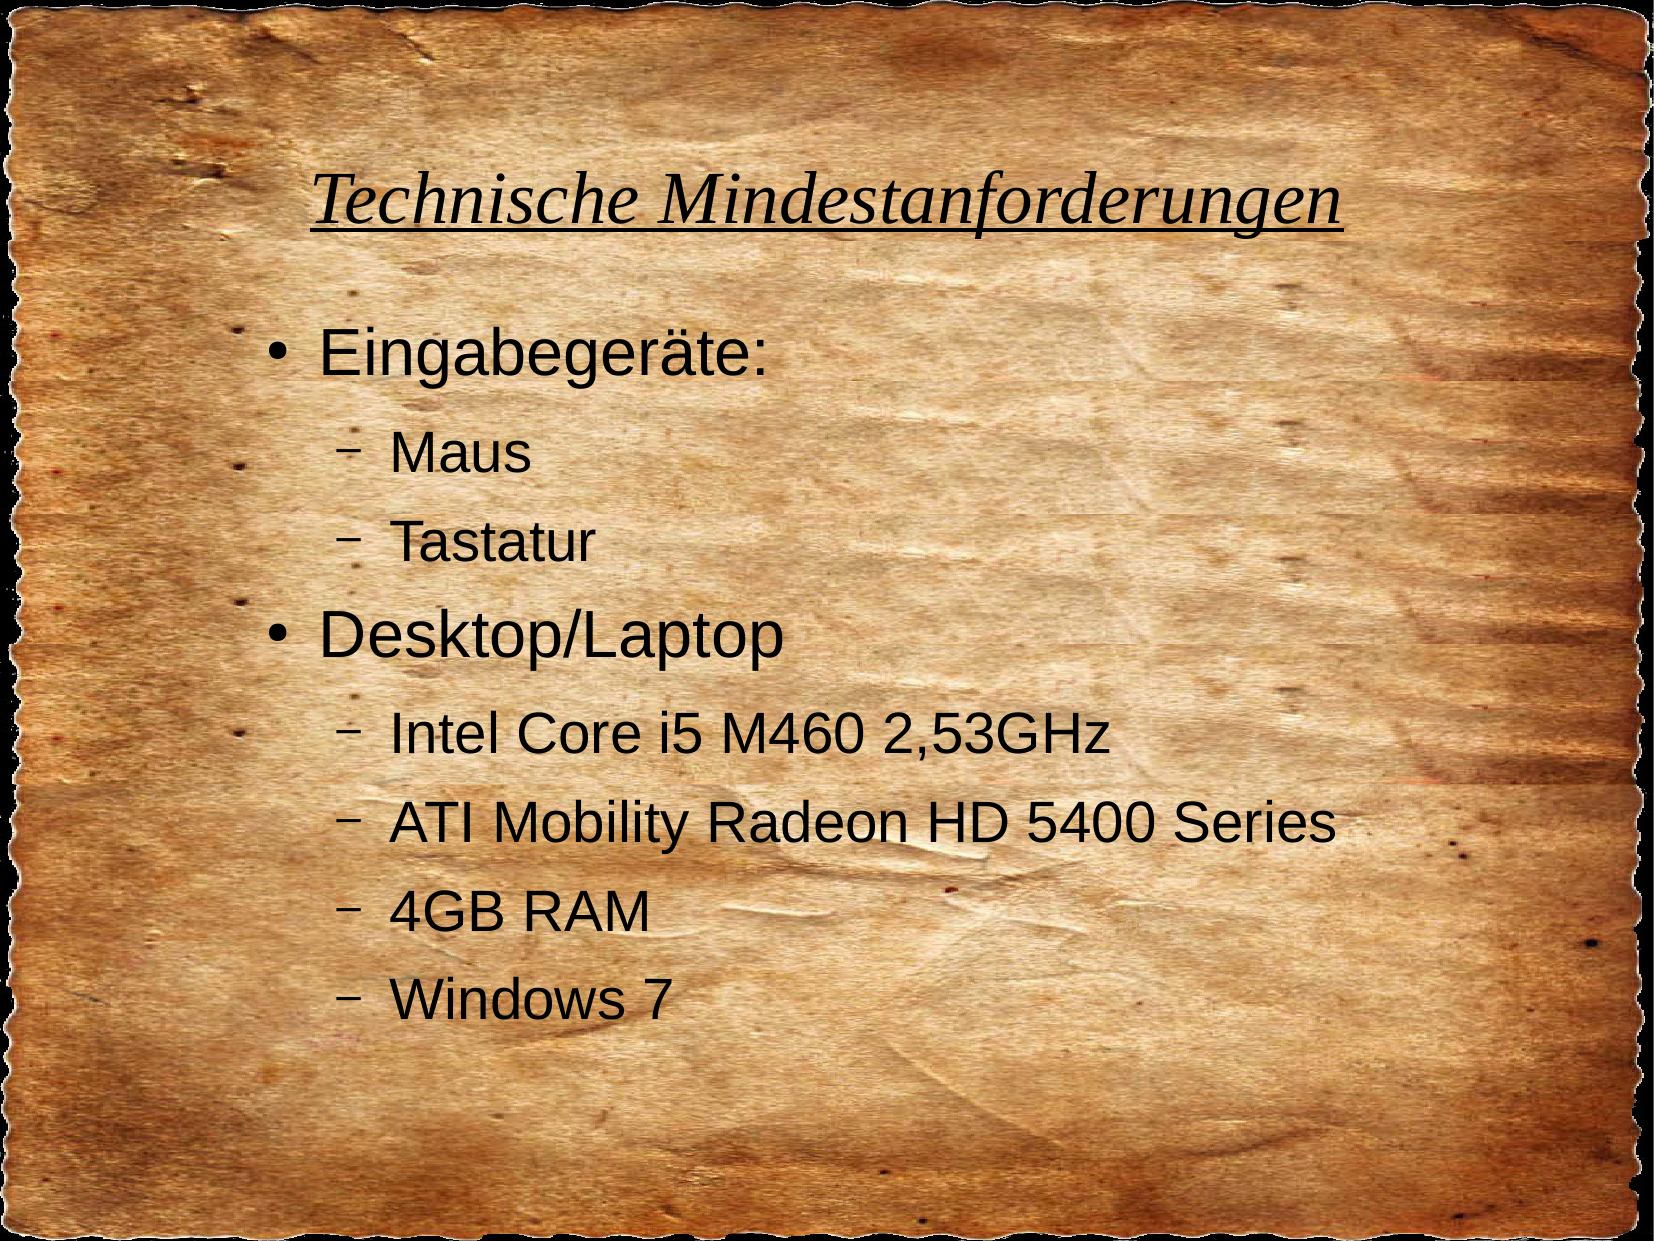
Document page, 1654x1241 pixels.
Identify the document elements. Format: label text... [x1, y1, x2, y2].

title Technische Mindestanforderungen [82, 94, 1571, 302]
picture [0, 0, 1654, 1241]
list Eingabegeräte: Maus Tastatur Desktop/Laptop Intel Core i5 M460 2,53GHz ATI Mobility Radeon HD 5400 Series 4GB RAM Windows 7 [248, 315, 1571, 1134]
